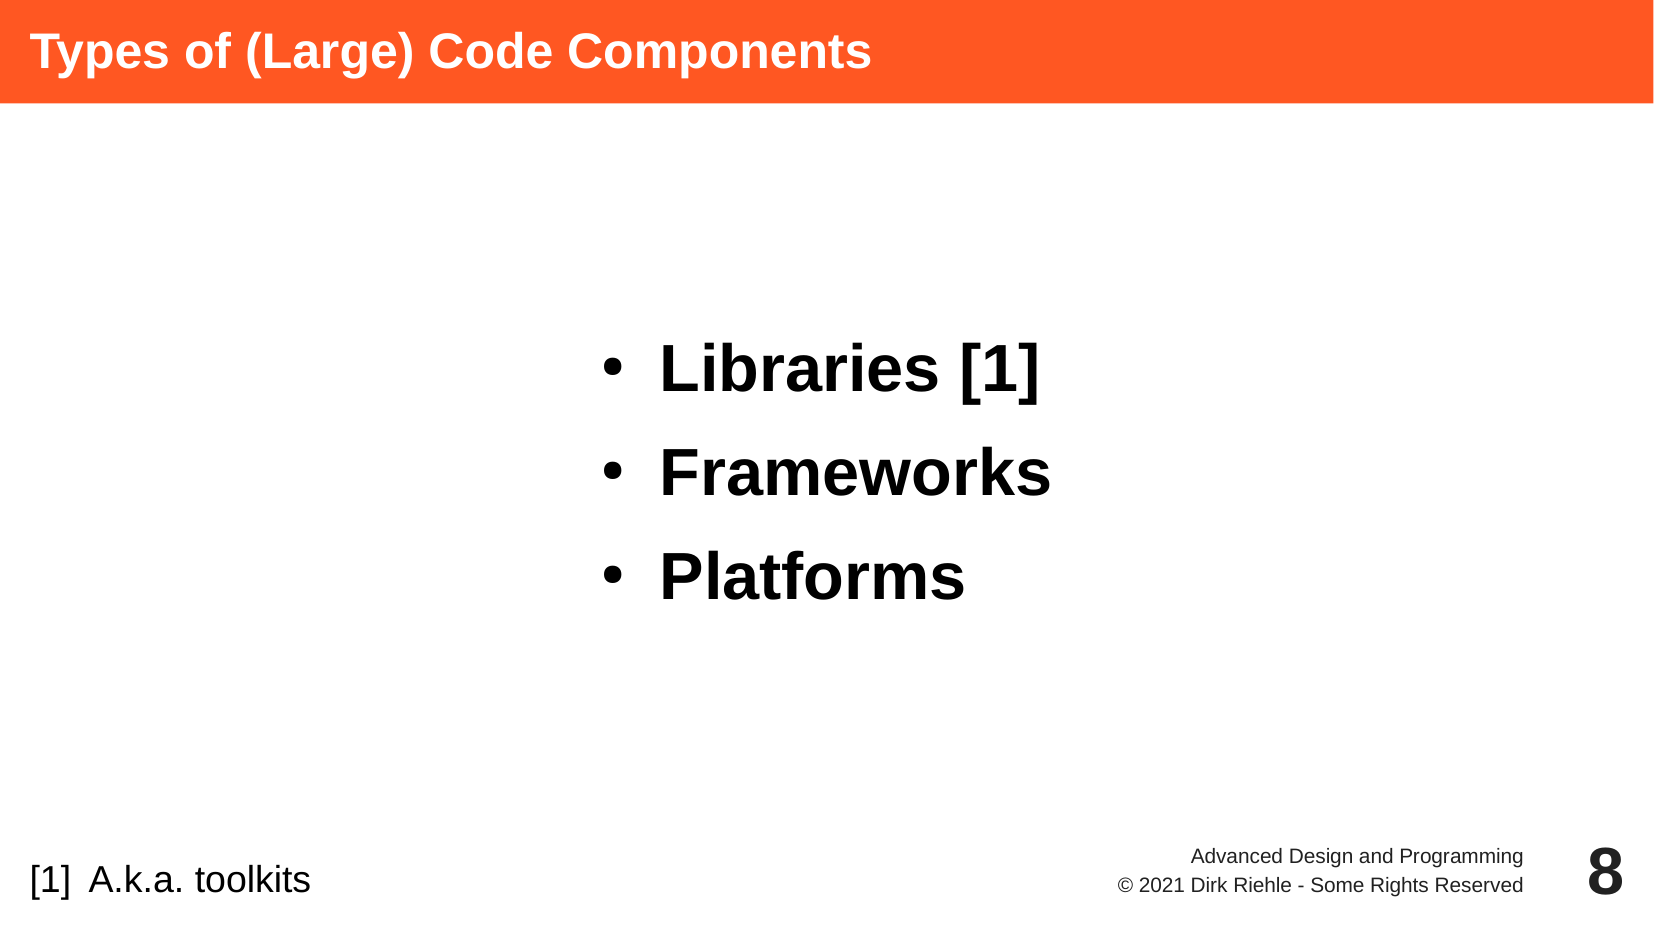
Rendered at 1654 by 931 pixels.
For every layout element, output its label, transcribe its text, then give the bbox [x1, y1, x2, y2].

text_box [1] A.k.a. toolkits [0, 693, 1182, 931]
title Types of (Large) Code Components [0, 0, 1654, 104]
subtitle Libraries [1] Frameworks Platforms [29, 132, 1625, 813]
